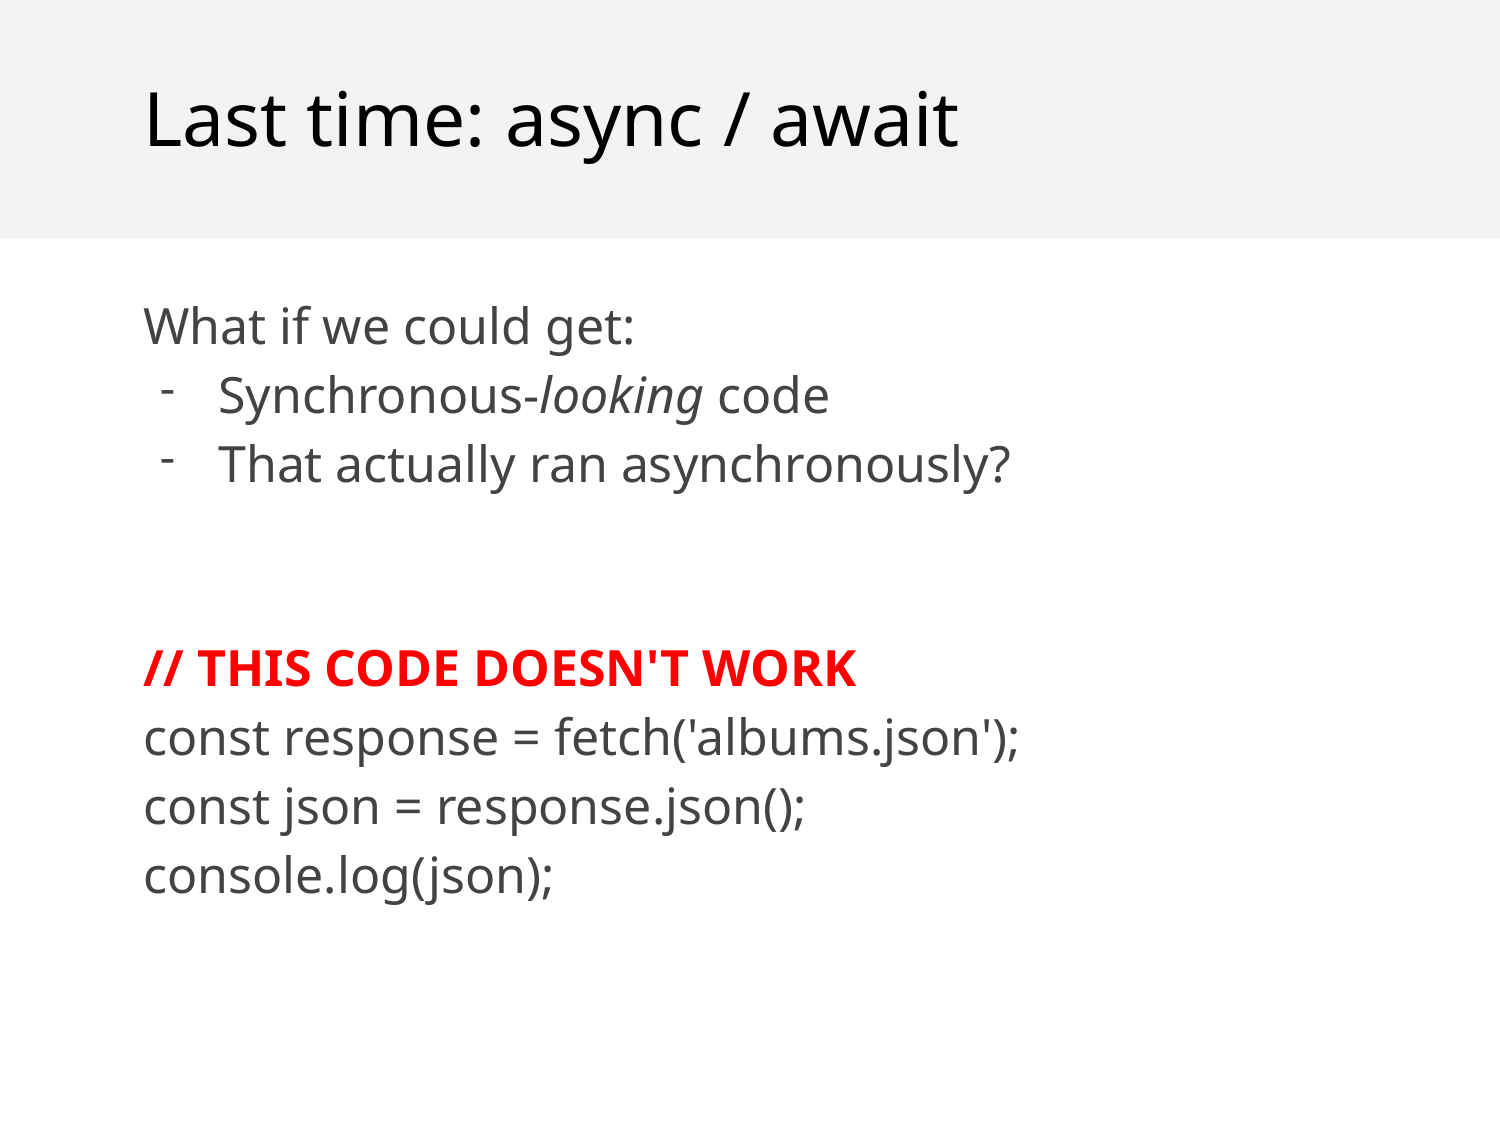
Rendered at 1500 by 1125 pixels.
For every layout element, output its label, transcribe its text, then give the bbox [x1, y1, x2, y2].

list What if we could get: Synchronous-looking code That actually ran asynchronously? [128, 270, 1372, 512]
text_box // THIS CODE DOESN'T WORK const response = fetch('albums.json'); const json = response.json(); console.log(json); [128, 612, 1294, 950]
title Last time: async / await [128, 56, 1372, 183]
